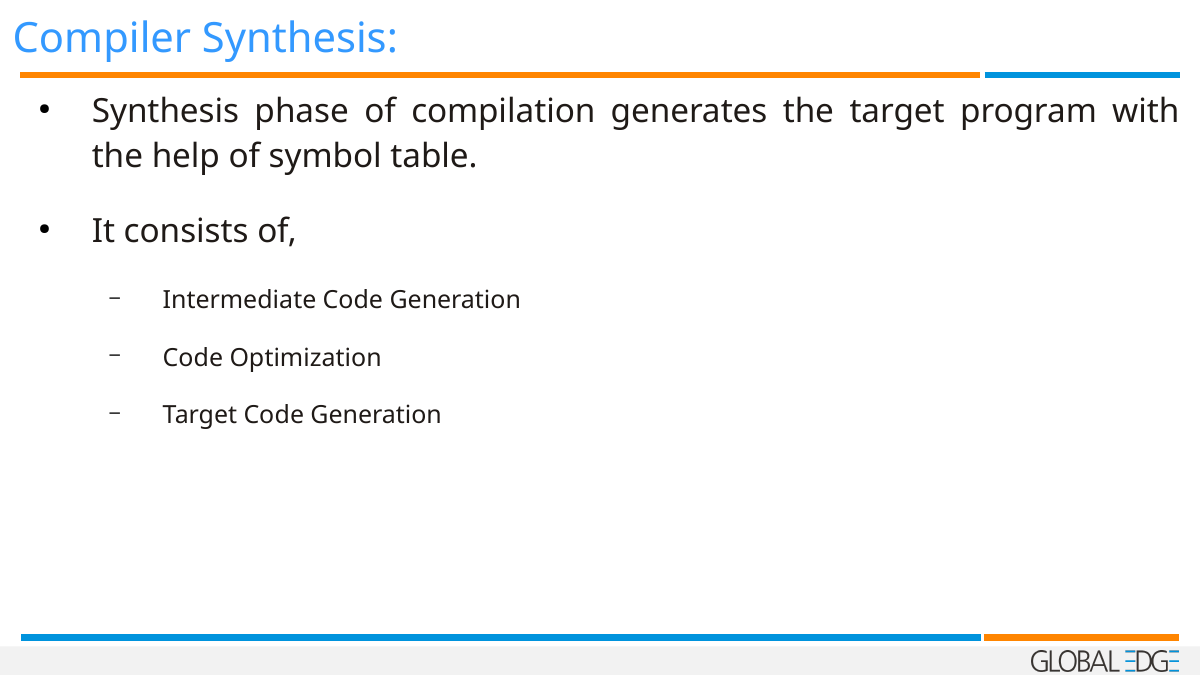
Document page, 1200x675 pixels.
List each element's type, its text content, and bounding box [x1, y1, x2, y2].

list Synthesis phase of compilation generates the target program with the help of symbol table. It consists of, Intermediate Code Generation Code Optimization Target Code Generation [21, 86, 1182, 627]
title Compiler Synthesis: [12, 9, 1088, 63]
picture [1031, 650, 1179, 672]
